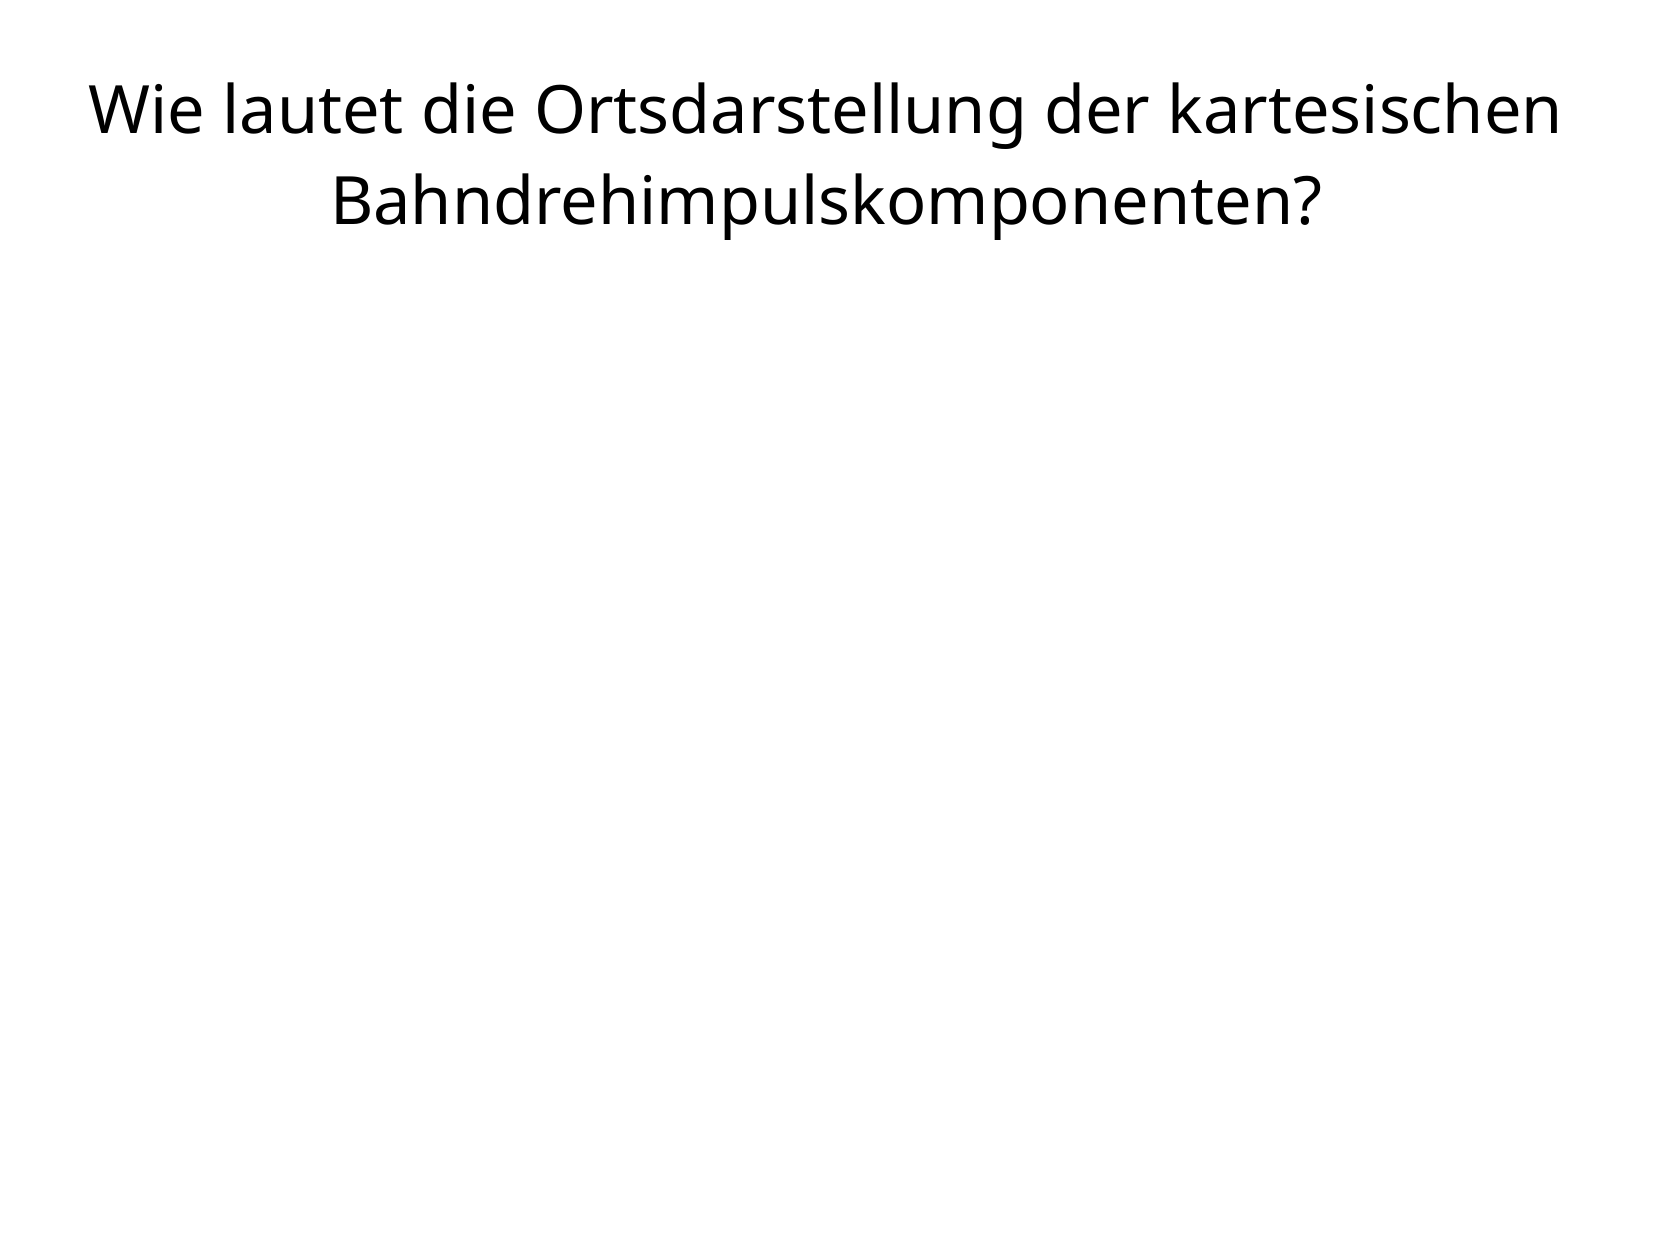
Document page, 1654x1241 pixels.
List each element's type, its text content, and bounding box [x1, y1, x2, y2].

title Wie lautet die Ortsdarstellung der kartesischen Bahndrehimpulskomponenten? [82, 49, 1571, 257]
